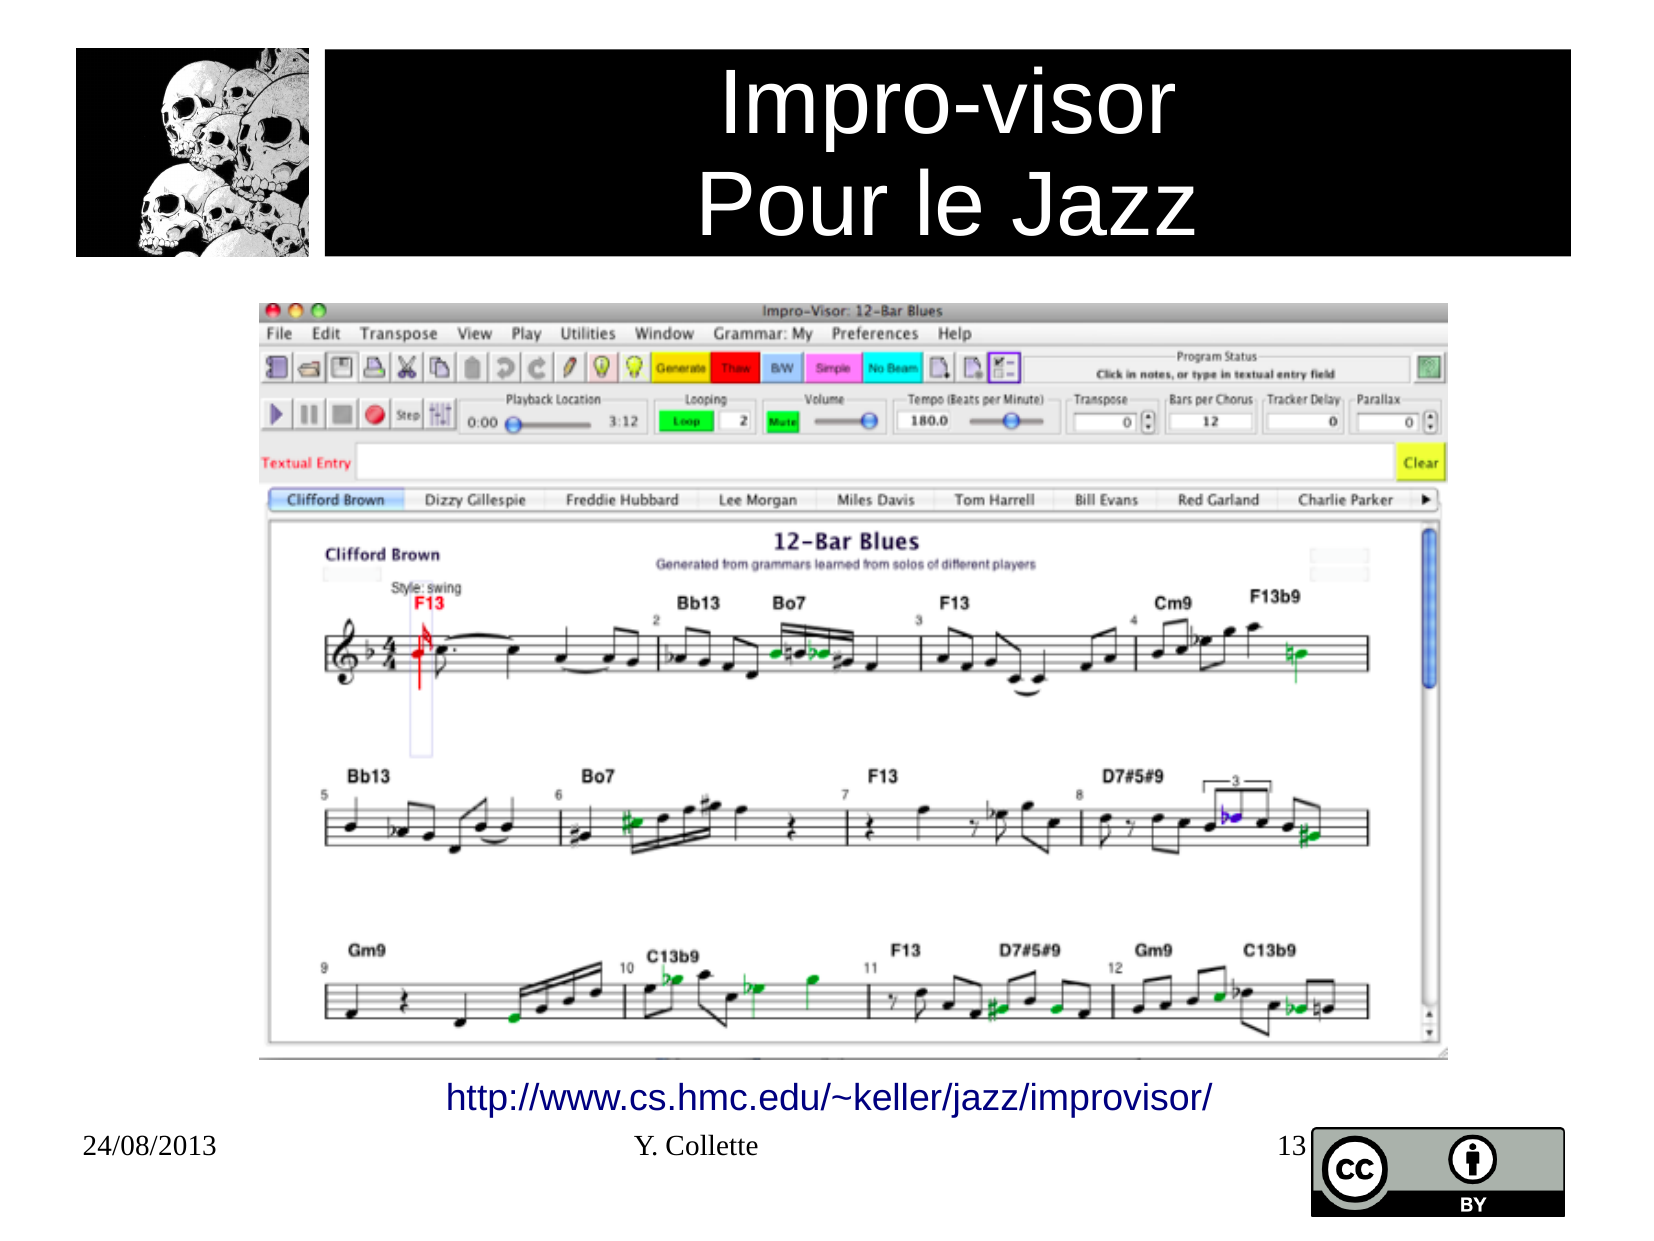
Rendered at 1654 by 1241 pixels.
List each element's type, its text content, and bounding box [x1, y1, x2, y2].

picture [259, 303, 1448, 1060]
title Impro-visor Pour le Jazz [324, 49, 1571, 257]
picture [1311, 1127, 1565, 1217]
text_box http://www.cs.hmc.edu/~keller/jazz/improvisor/ [431, 1068, 1235, 1126]
picture [76, 48, 309, 257]
